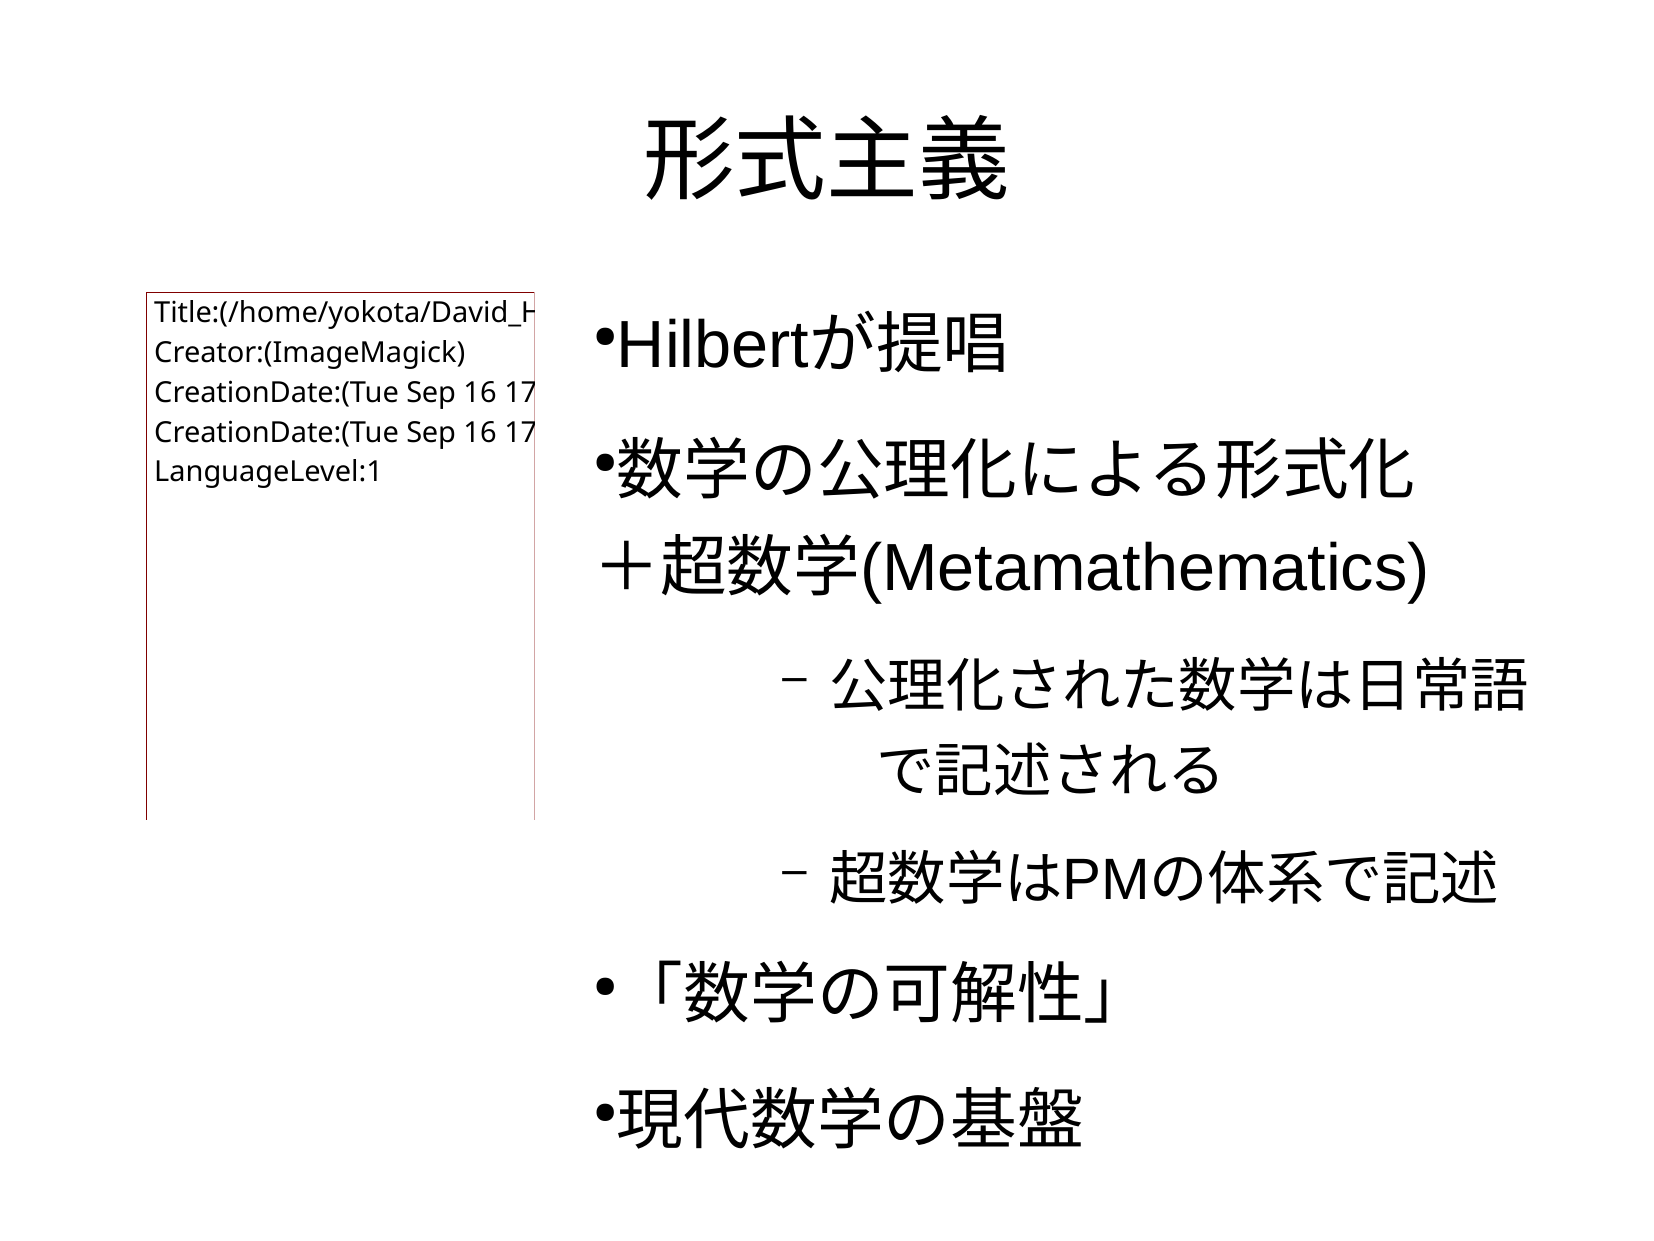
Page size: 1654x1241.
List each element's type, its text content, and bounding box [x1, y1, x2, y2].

list Hilbertが提唱 数学の公理化による形式化 ＋超数学(Metamathematics) 公理化された数学は日常語で記述される 超数学はPMの体系で記述 「数学の可解性」 現代数学の基盤 [593, 290, 1572, 1109]
picture [144, 290, 535, 820]
title 形式主義 [82, 49, 1571, 257]
